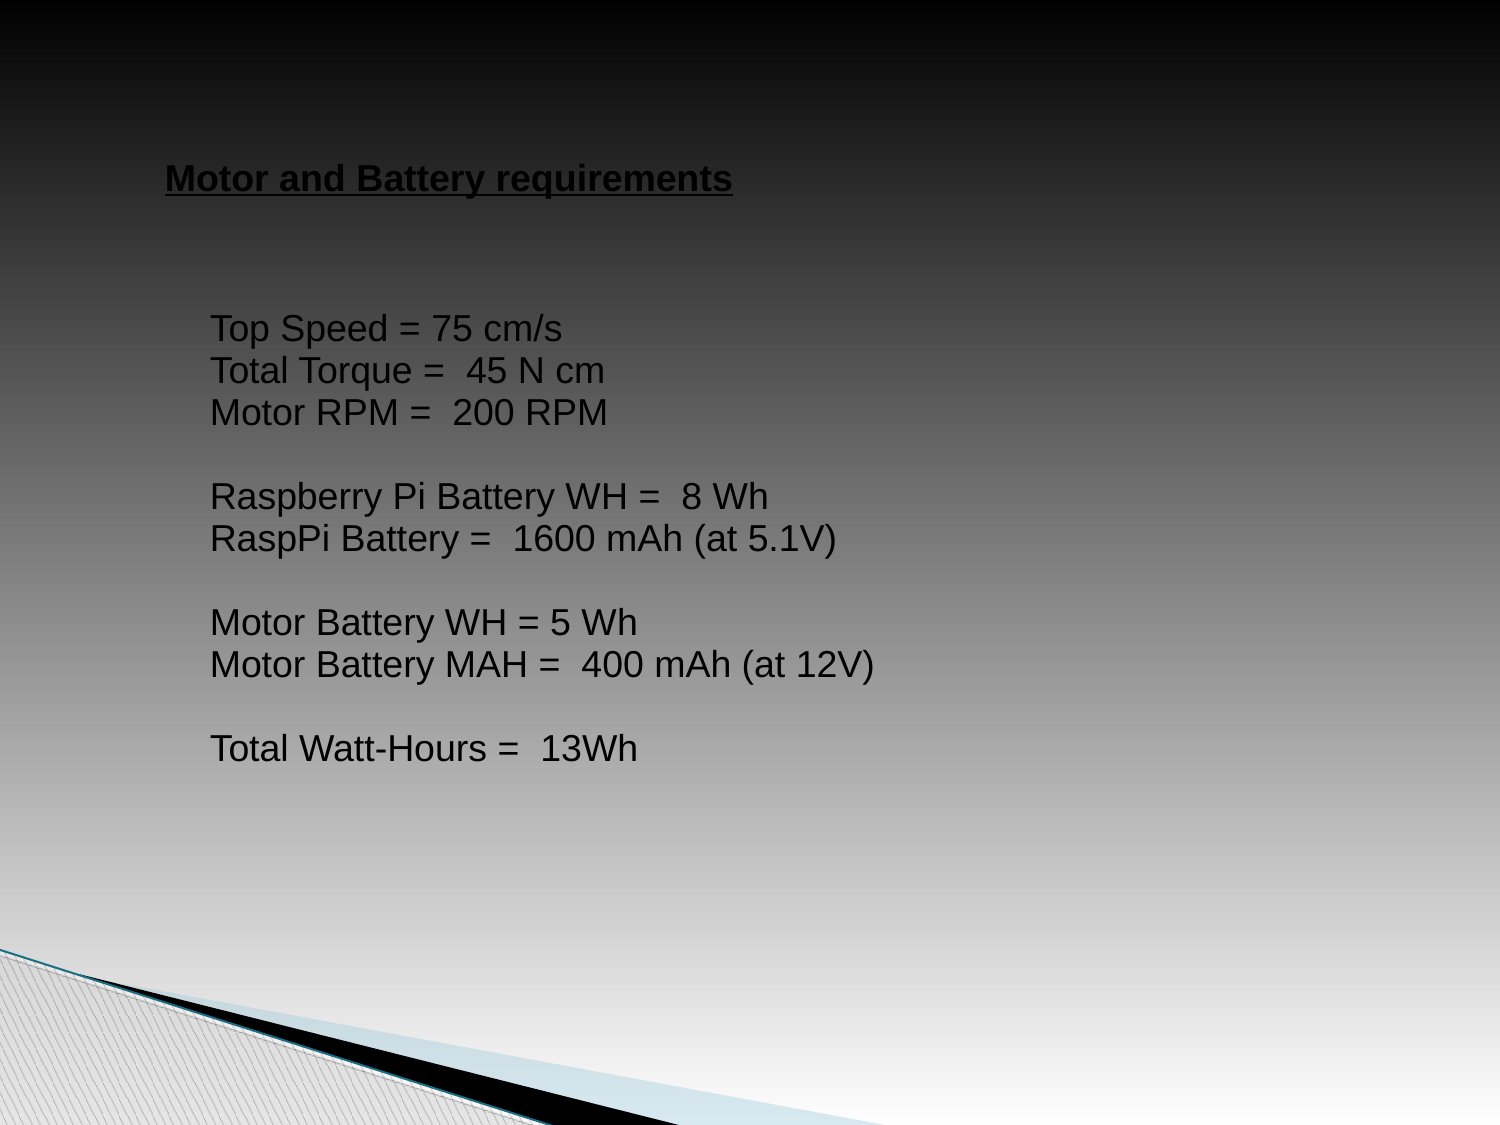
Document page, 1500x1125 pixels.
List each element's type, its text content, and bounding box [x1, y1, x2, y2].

text_box Motor and Battery requirements [150, 149, 1276, 207]
text_box Top Speed = 75 cm/s Total Torque = 45 N cm Motor RPM = 200 RPM Raspberry Pi Battery WH = 8 Wh RaspPi Battery = 1600 mAh (at 5.1V) Motor Battery WH = 5 Wh Motor Battery MAH = 400 mAh (at 12V) Total Watt-Hours = 13Wh [195, 299, 946, 819]
